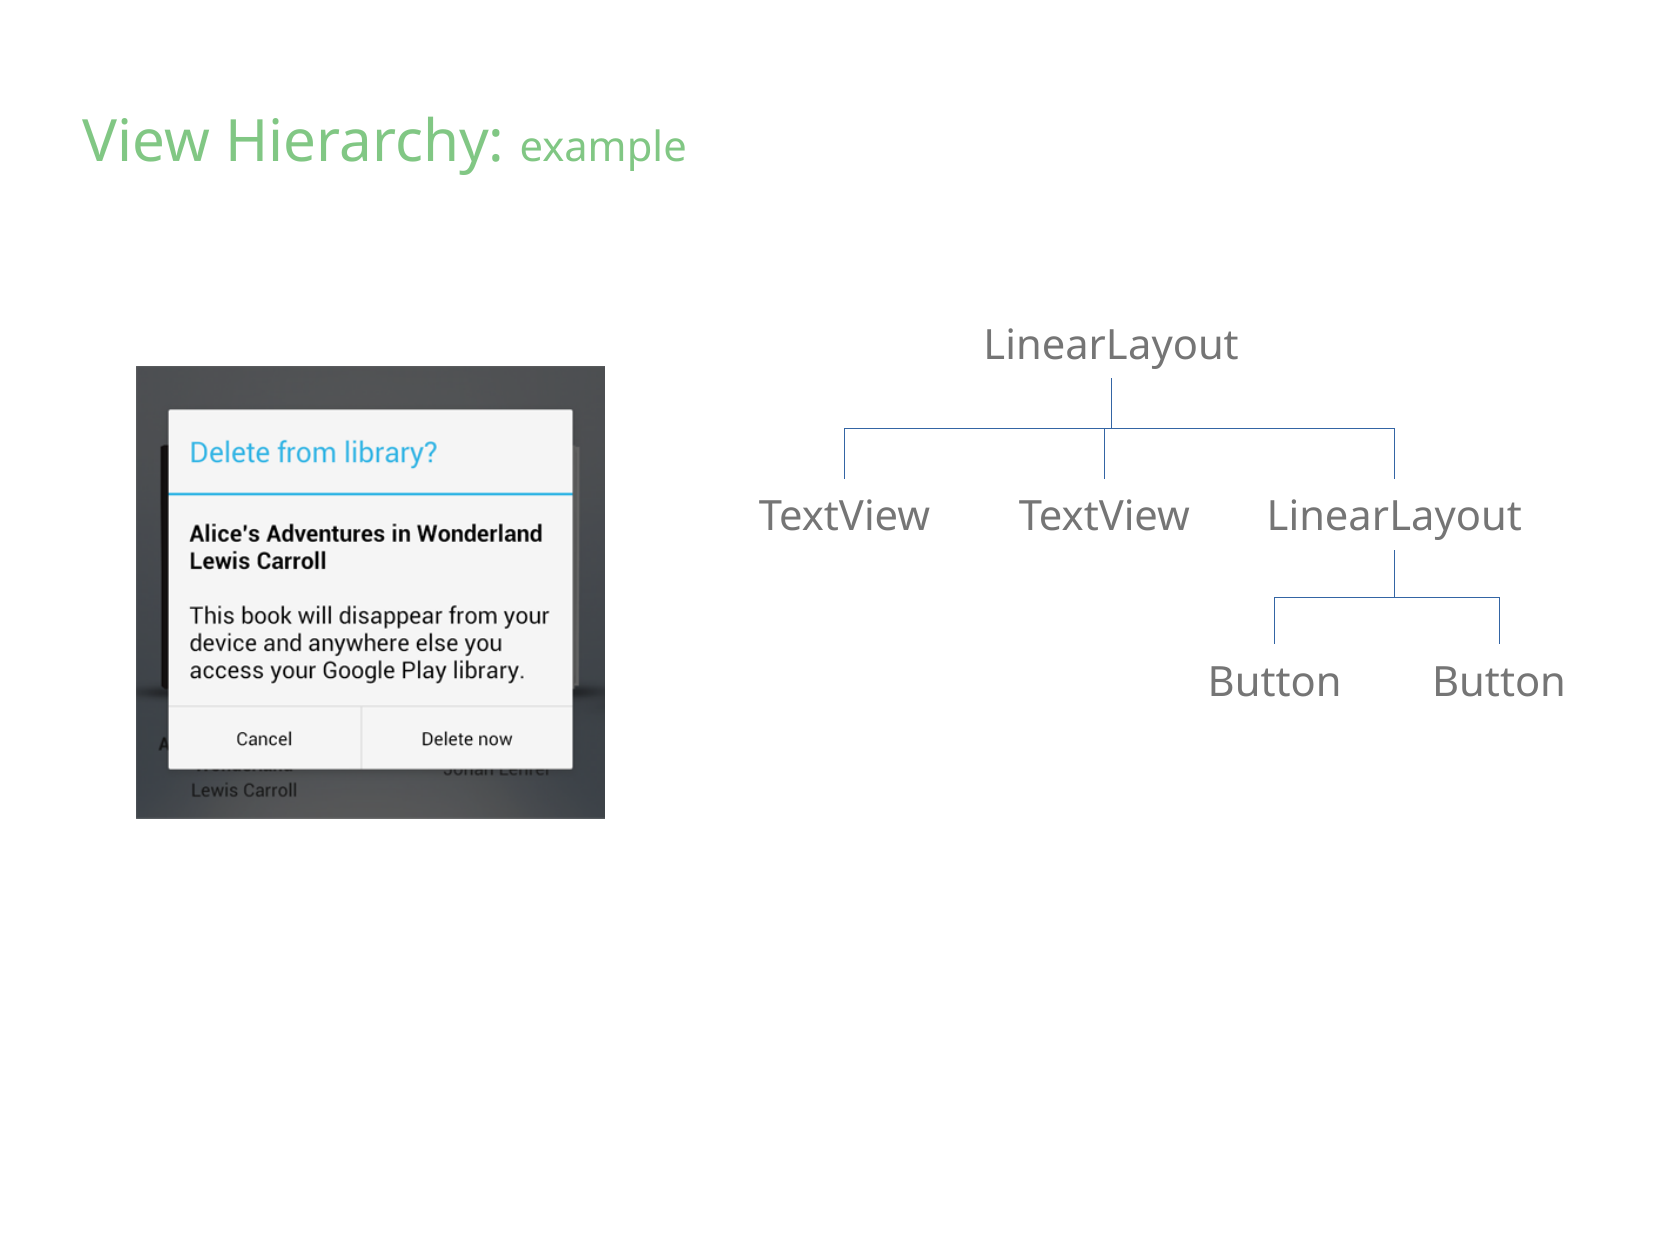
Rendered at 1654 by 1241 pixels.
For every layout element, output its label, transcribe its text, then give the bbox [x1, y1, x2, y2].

text_box LinearLayout [1251, 478, 1514, 543]
text_box TextView [744, 478, 935, 543]
text_box Button [1192, 643, 1343, 708]
text_box Button [1417, 643, 1568, 708]
text_box TextView [1003, 478, 1194, 543]
text_box LinearLayout [968, 307, 1230, 371]
title View Hierarchy: example [82, 35, 1571, 243]
picture [136, 366, 605, 819]
